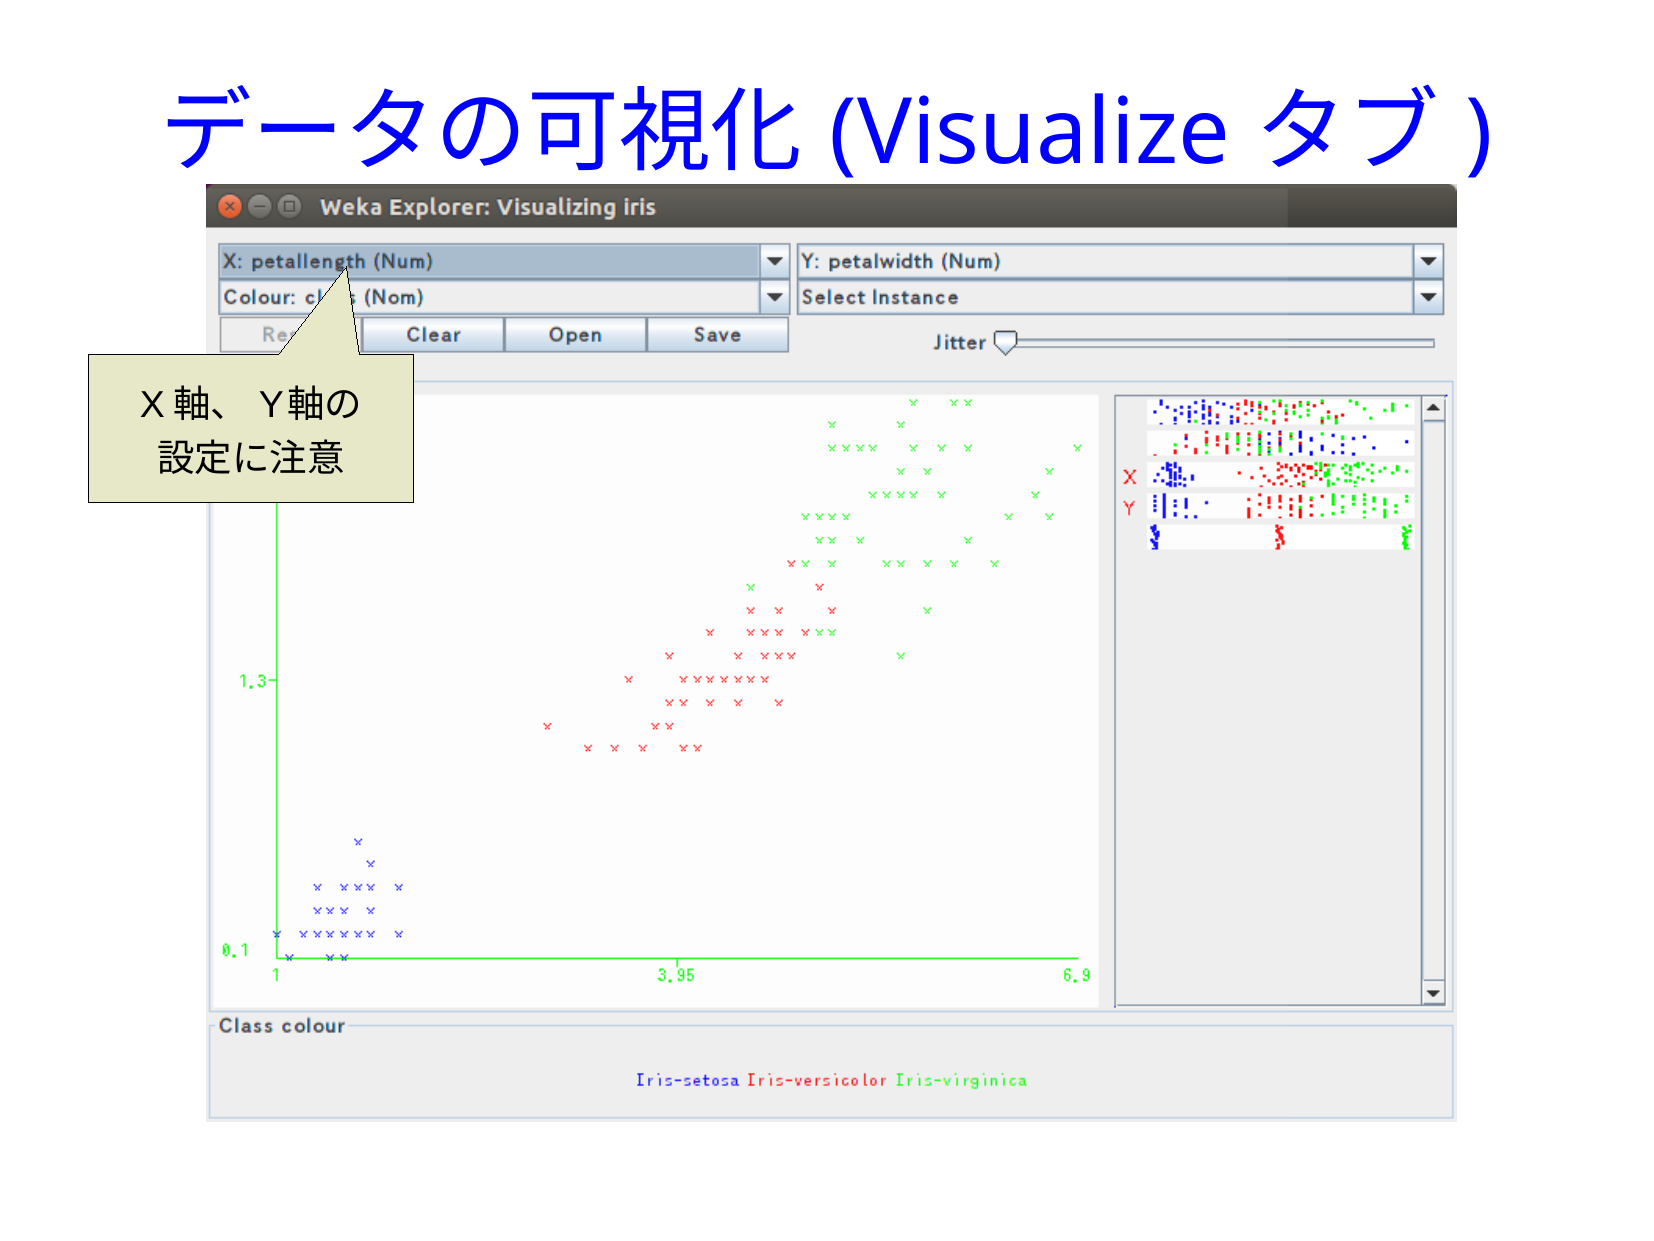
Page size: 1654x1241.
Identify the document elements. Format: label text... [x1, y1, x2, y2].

text_box X軸、Y 軸の 設定に注意 [88, 266, 414, 503]
picture [206, 184, 1457, 1123]
title データの可視化(Visualizeタブ) [82, 49, 1571, 198]
